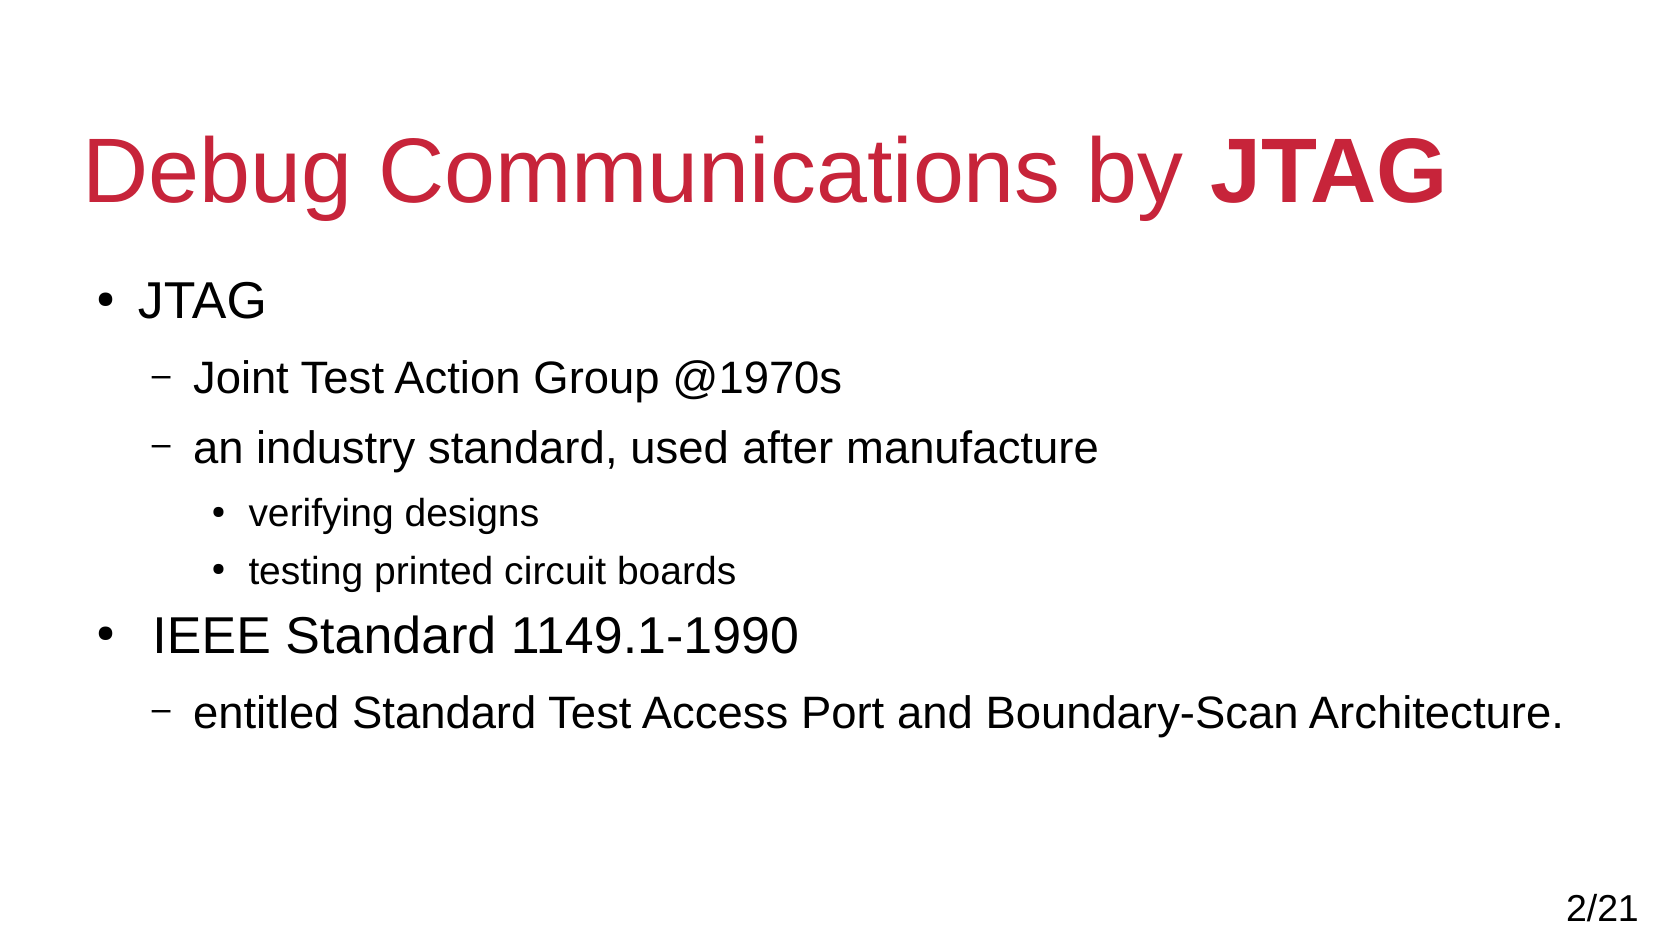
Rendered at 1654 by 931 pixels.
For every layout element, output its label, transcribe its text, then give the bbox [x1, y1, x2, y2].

list JTAG Joint Test Action Group @1970s an industry standard, used after manufacture verifying designs testing printed circuit boards IEEE Standard 1149.1-1990 entitled Standard Test Access Port and Boundary-Scan Architecture. [82, 271, 1571, 758]
title Debug Communications by JTAG [82, 92, 1571, 249]
